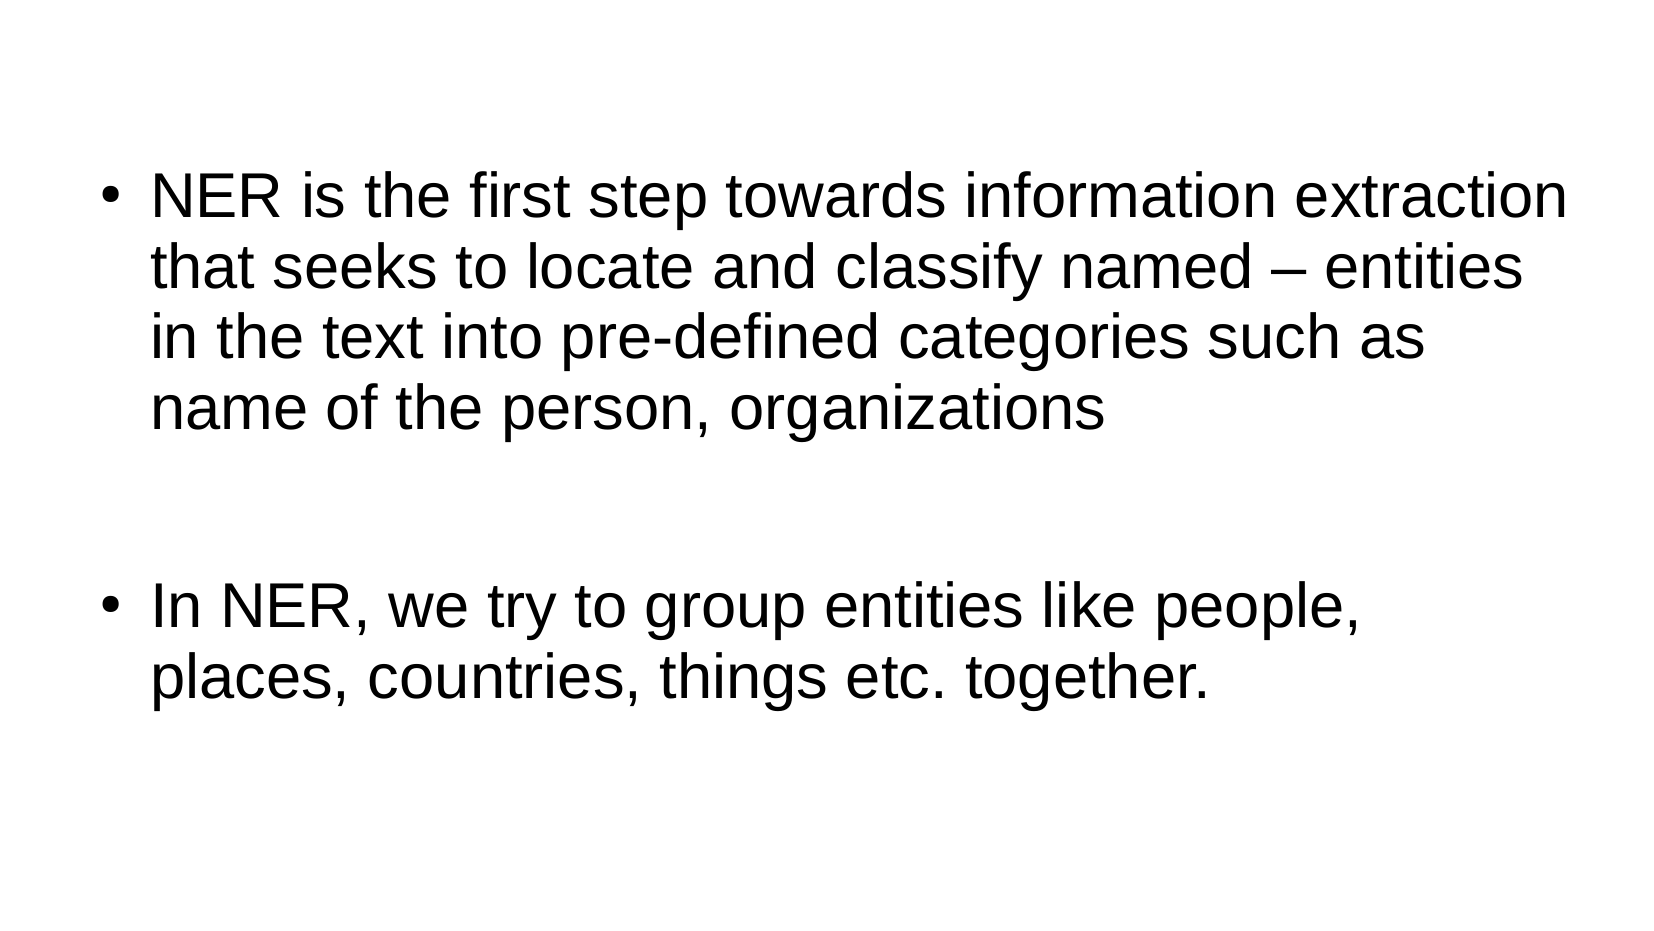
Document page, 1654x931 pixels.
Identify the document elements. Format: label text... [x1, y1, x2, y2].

list NER is the first step towards information extraction that seeks to locate and classify named – entities in the text into pre-defined categories such as name of the person, organizations In NER, we try to group entities like people, places, countries, things etc. together. [82, 160, 1571, 758]
